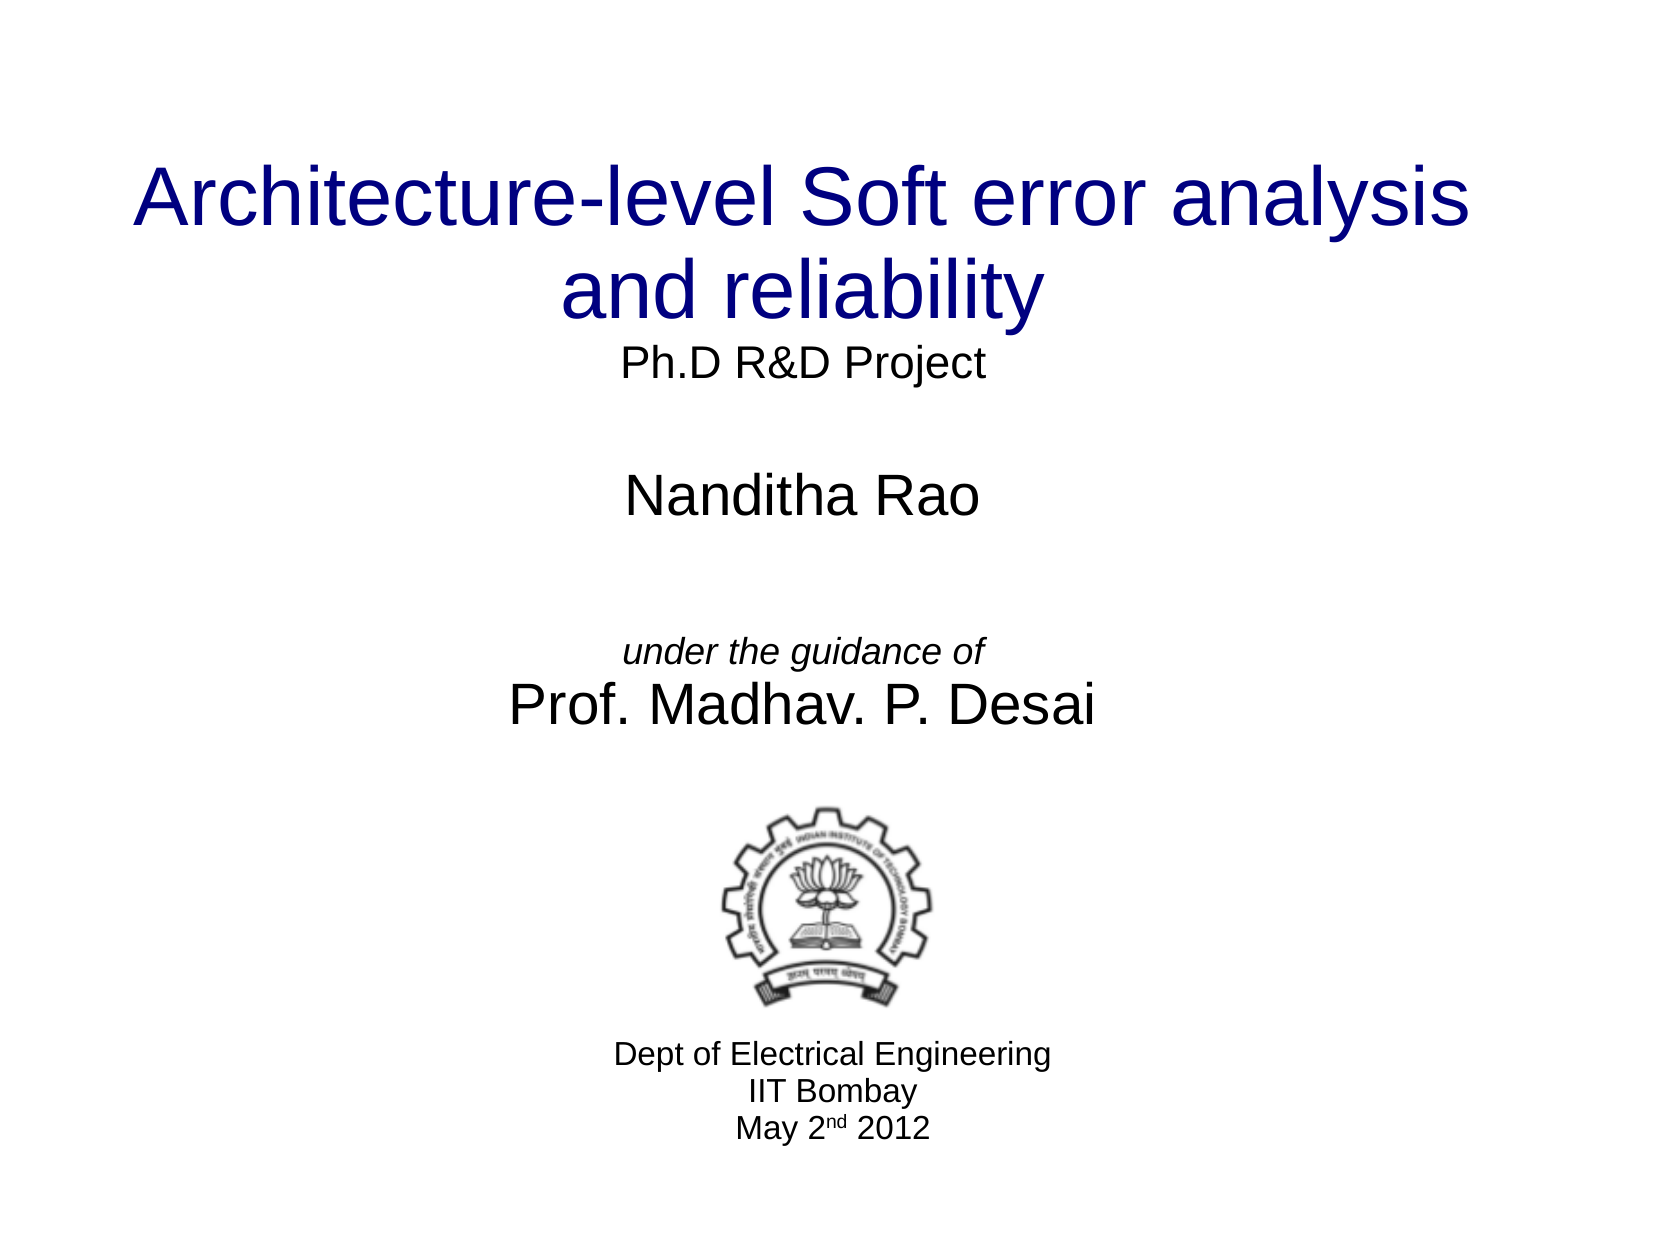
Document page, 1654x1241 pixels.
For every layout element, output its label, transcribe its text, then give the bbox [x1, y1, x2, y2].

title Architecture-level Soft error analysis and reliability Ph.D R&D Project Nanditha Rao under the guidance of Prof. Madhav. P. Desai [59, 47, 1548, 1045]
text_box Dept of Electrical Engineering IIT Bombay May 2nd 2012 [460, 1030, 1206, 1152]
picture [708, 797, 945, 1030]
